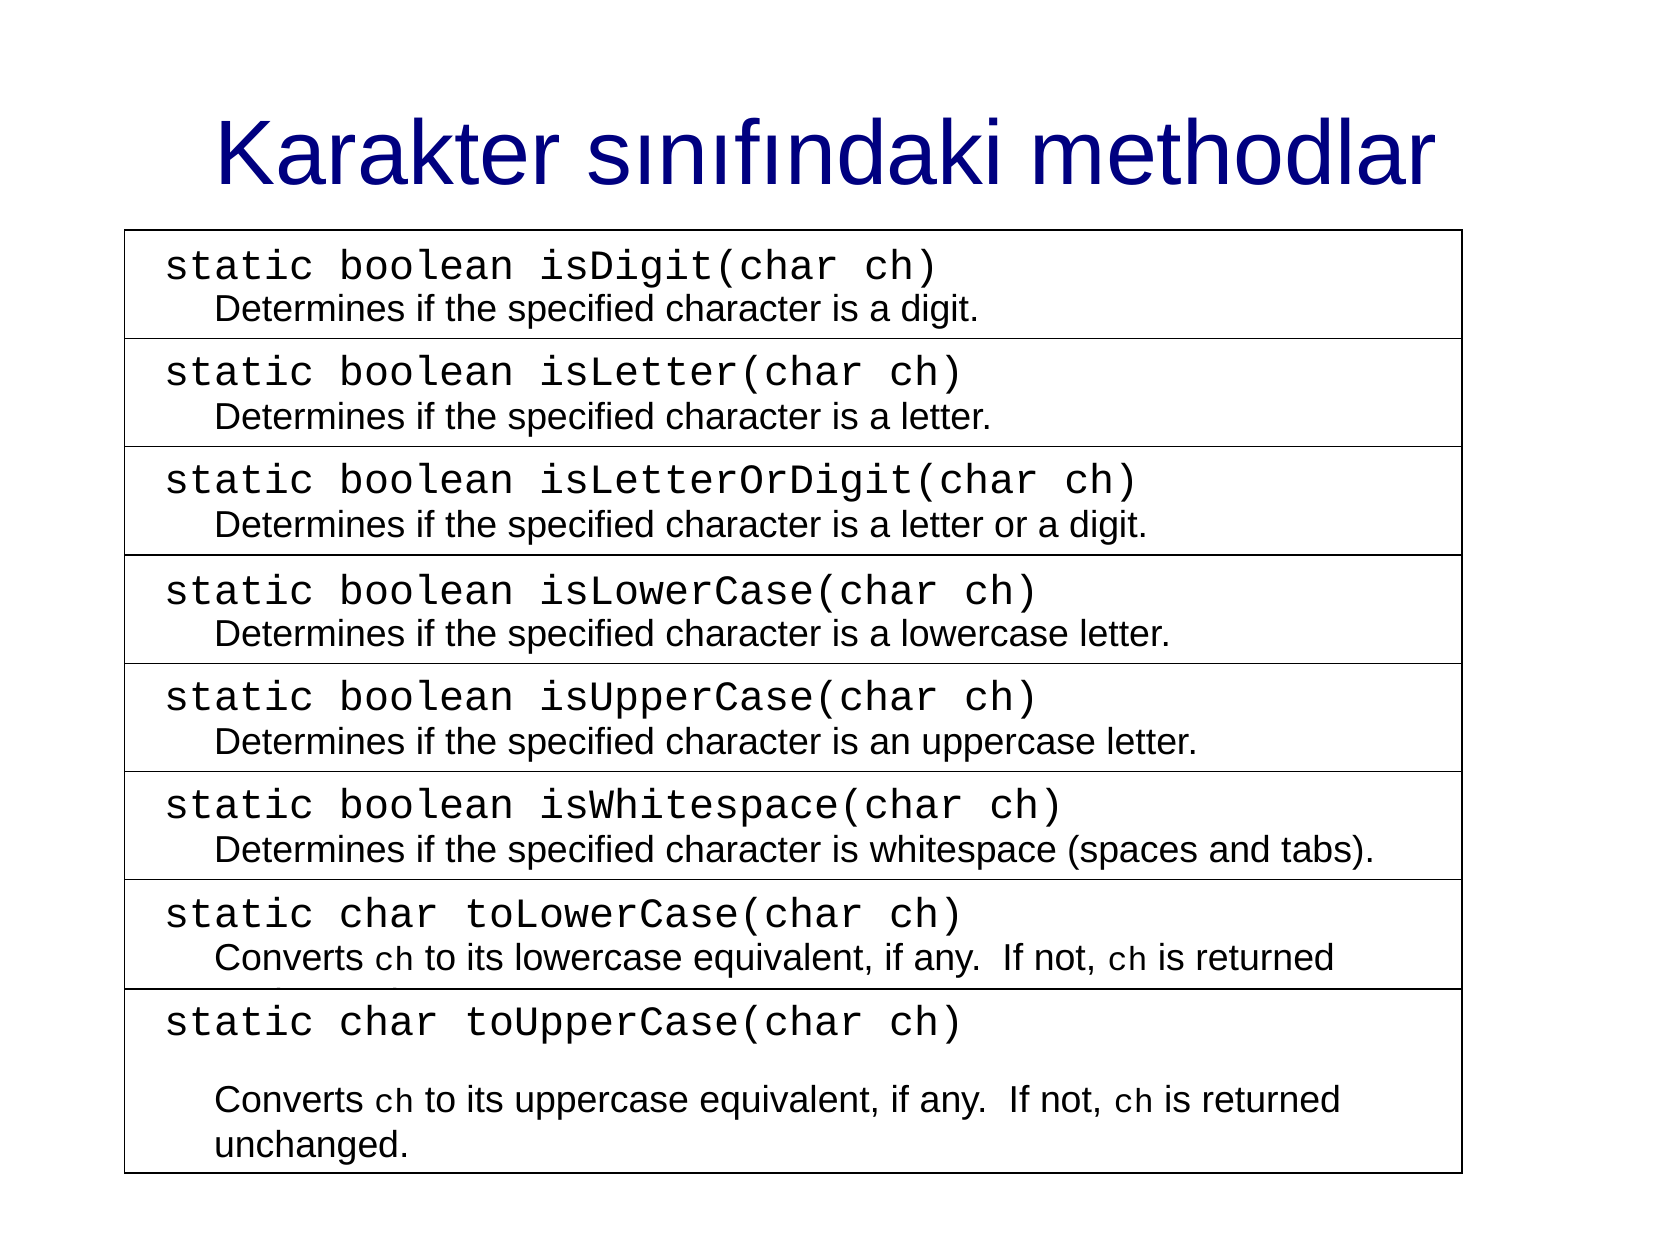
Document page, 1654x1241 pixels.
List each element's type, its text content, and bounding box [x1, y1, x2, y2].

text_box Converts ch to its lowercase equivalent, if any. If not, ch is returned unchanged. [199, 925, 1450, 989]
text_box [124, 229, 1462, 1174]
text_box static boolean isWhitespace(char ch) [149, 769, 1438, 836]
title Karakter sınıfındaki methodlar [82, 49, 1571, 257]
text_box Determines if the specified character is an uppercase letter. [199, 709, 1450, 770]
text_box static char toLowerCase(char ch) [149, 877, 1438, 944]
text_box static char toUpperCase(char ch) [149, 986, 1438, 1052]
text_box Determines if the specified character is a letter. [199, 384, 1450, 445]
text_box static boolean isDigit(char ch) [149, 230, 1438, 296]
text_box static boolean isLowerCase(char ch) [149, 555, 1438, 621]
text_box Determines if the specified character is whitespace (spaces and tabs). [199, 817, 1450, 879]
text_box static boolean isLetter(char ch) [149, 336, 1438, 402]
text_box static boolean isUpperCase(char ch) [149, 661, 1438, 727]
text_box Determines if the specified character is a letter or a digit. [199, 492, 1450, 554]
text_box Determines if the specified character is a lowercase letter. [199, 601, 1450, 662]
text_box static boolean isLetterOrDigit(char ch) [149, 444, 1438, 511]
text_box Determines if the specified character is a digit. [199, 276, 1450, 337]
text_box Converts ch to its uppercase equivalent, if any. If not, ch is returned unchanged. [199, 1067, 1450, 1173]
